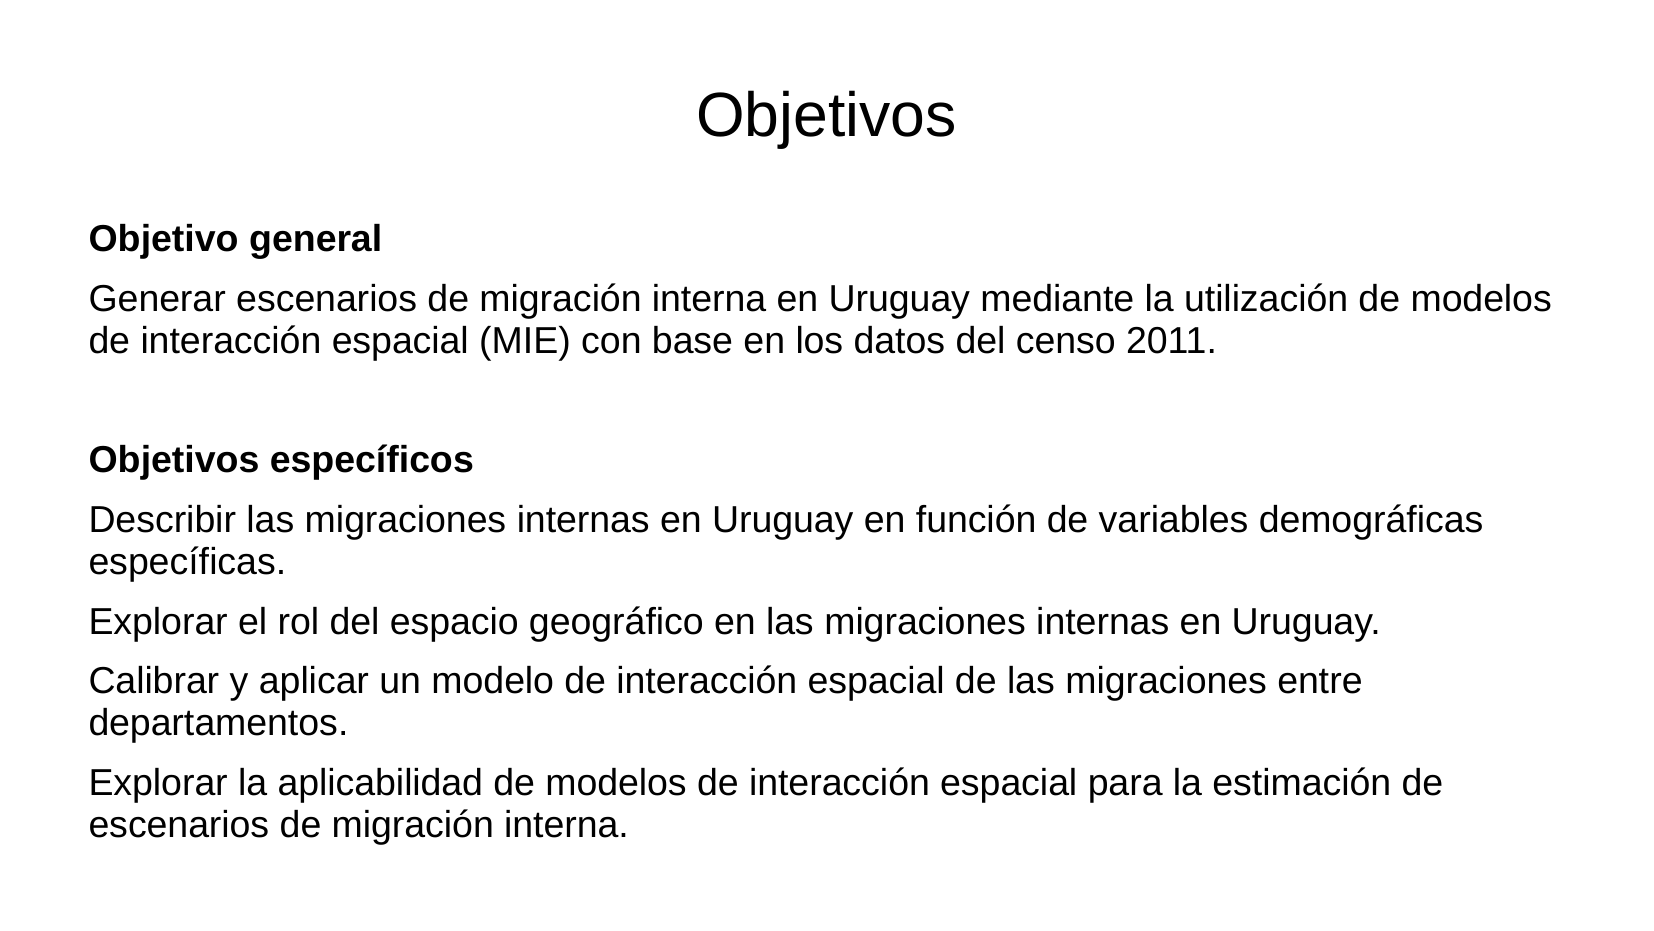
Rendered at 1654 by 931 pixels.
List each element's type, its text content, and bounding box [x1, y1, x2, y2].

title Objetivos [82, 37, 1571, 193]
subtitle Objetivo general Generar escenarios de migración interna en Uruguay mediante la utilización de modelos de interacción espacial (MIE) con base en los datos del censo 2011. Objetivos específicos Describir las migraciones internas en Uruguay en función de variables demográficas específicas. Explorar el rol del espacio geográfico en las migraciones internas en Uruguay. Calibrar y aplicar un modelo de interacción espacial de las migraciones entre departamentos. Explorar la aplicabilidad de modelos de interacción espacial para la estimación de escenarios de migración interna. [88, 177, 1565, 886]
